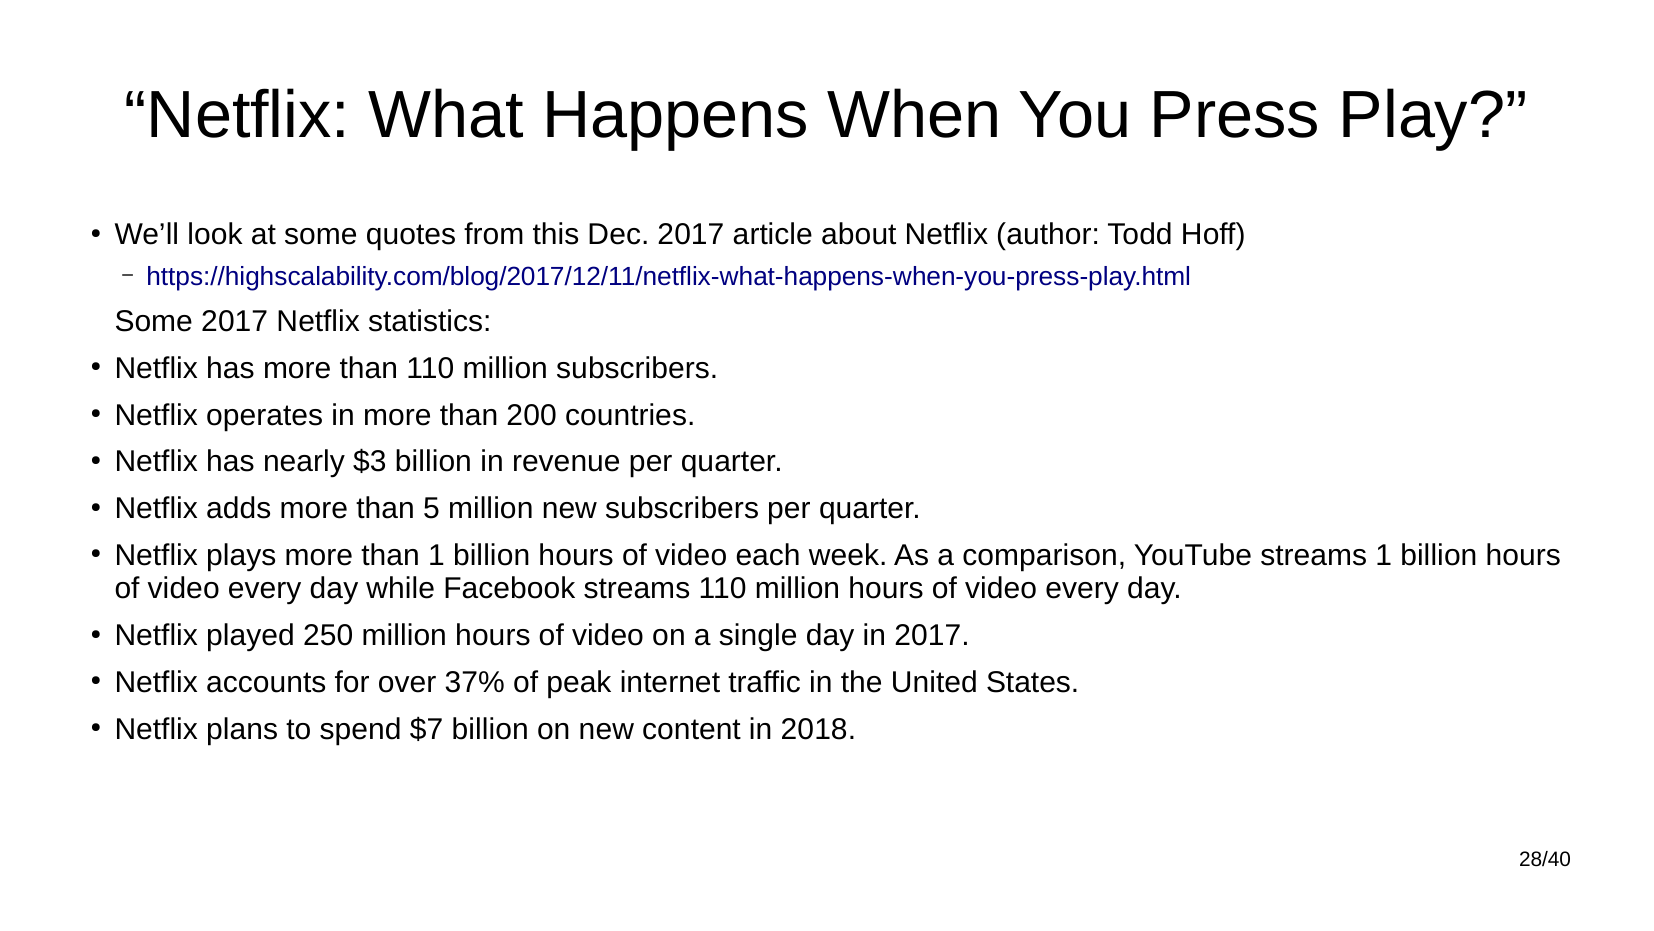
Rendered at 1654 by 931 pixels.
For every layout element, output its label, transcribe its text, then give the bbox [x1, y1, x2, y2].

title “Netflix: What Happens When You Press Play?” [82, 37, 1571, 193]
list We’ll look at some quotes from this Dec. 2017 article about Netflix (author: Todd Hoff) https://highscalability.com/blog/2017/12/11/netflix-what-happens-when-you-press-play.html Some 2017 Netflix statistics: Netflix has more than 110 million subscribers. Netflix operates in more than 200 countries. Netflix has nearly $3 billion in revenue per quarter. Netflix adds more than 5 million new subscribers per quarter. Netflix plays more than 1 billion hours of video each week. As a comparison, YouTube streams 1 billion hours of video every day while Facebook streams 110 million hours of video every day. Netflix played 250 million hours of video on a single day in 2017. Netflix accounts for over 37% of peak internet traffic in the United States. Netflix plans to spend $7 billion on new content in 2018. [82, 217, 1571, 758]
